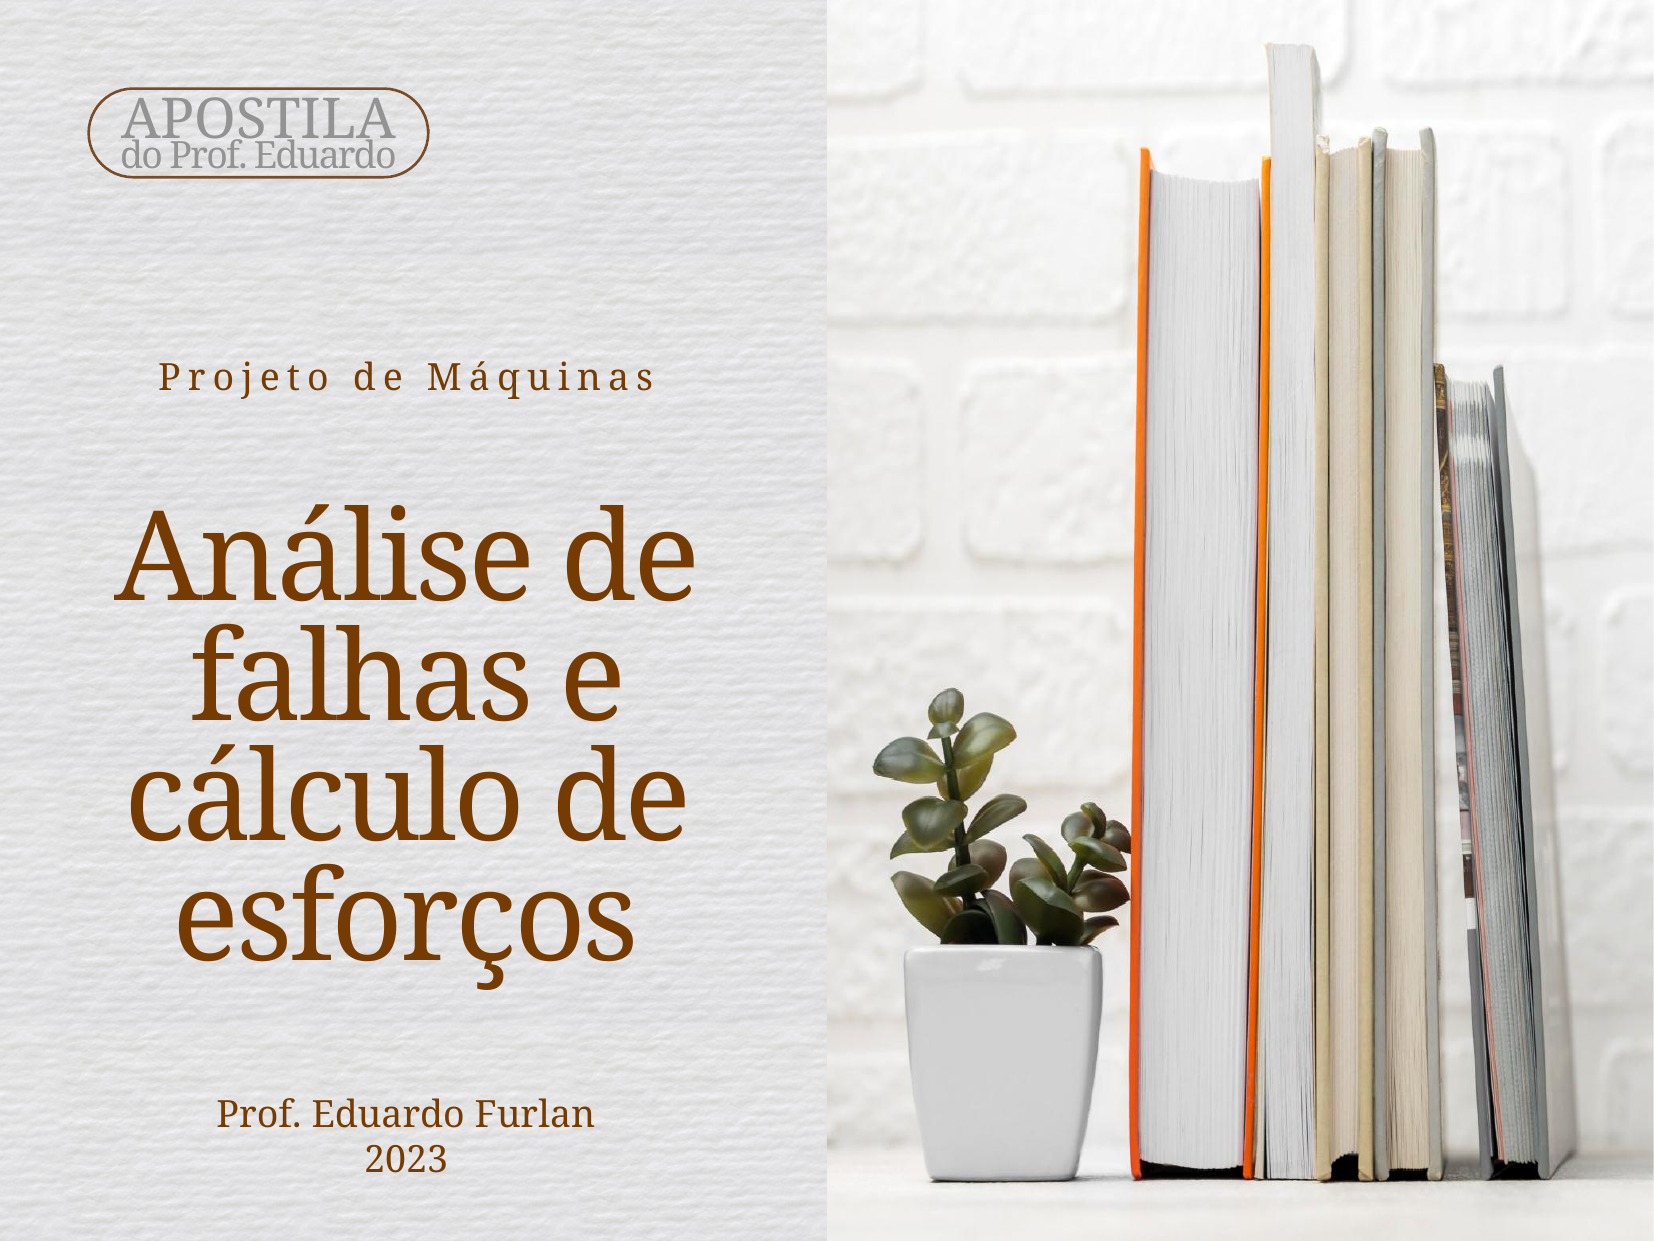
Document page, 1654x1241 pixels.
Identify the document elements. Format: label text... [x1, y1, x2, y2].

picture [826, 0, 1654, 1241]
text_box Projeto de Máquinas Análise de falhas e cálculo de esforços Prof. Eduardo Furlan 2023 [0, 354, 813, 1188]
text_box APOSTILA do Prof. Eduardo [88, 88, 429, 178]
text_box [0, 0, 826, 1241]
